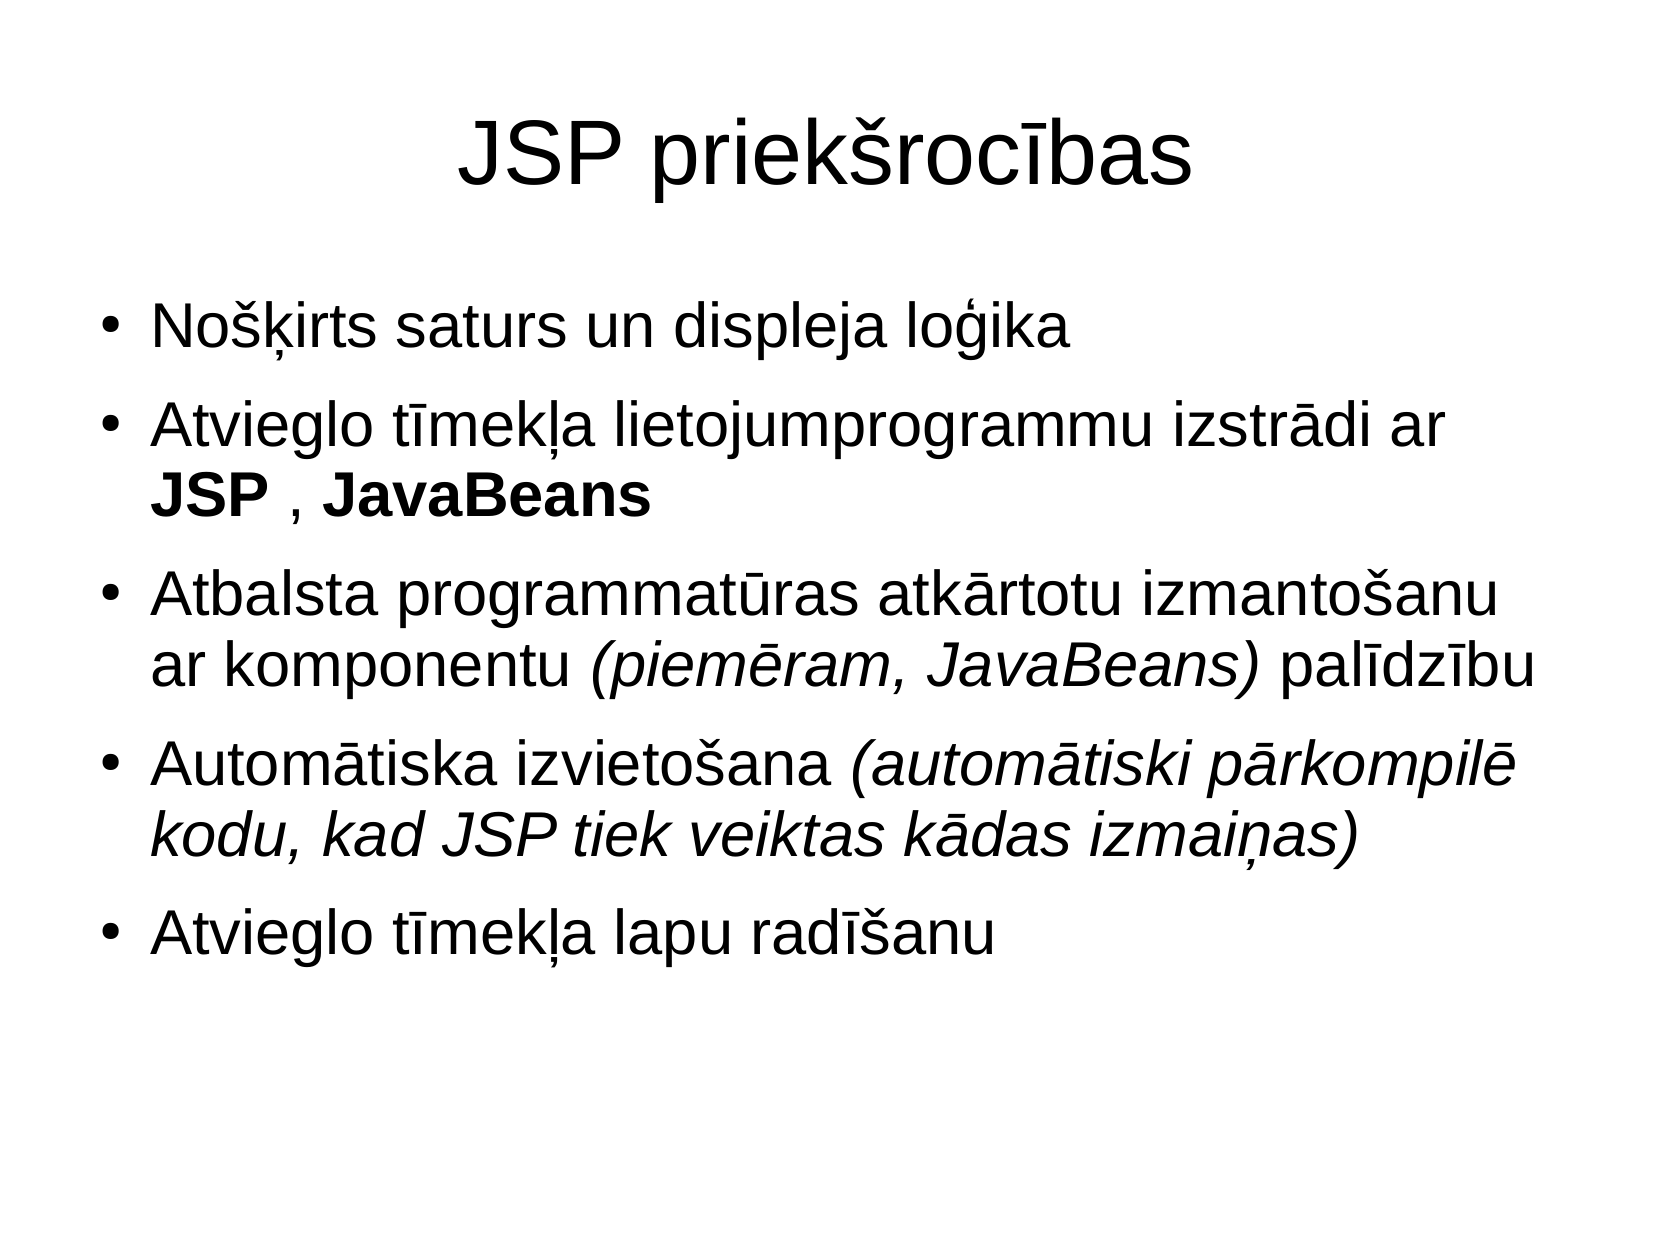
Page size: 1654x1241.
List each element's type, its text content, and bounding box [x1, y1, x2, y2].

title JSP priekšrocības [82, 49, 1571, 257]
list Nošķirts saturs un displeja loģika Atvieglo tīmekļa lietojumprogrammu izstrādi ar JSP , JavaBeans Atbalsta programmatūras atkārtotu izmantošanu ar komponentu (piemēram, JavaBeans) palīdzību Automātiska izvietošana (automātiski pārkompilē kodu, kad JSP tiek veiktas kādas izmaiņas) Atvieglo tīmekļa lapu radīšanu [82, 290, 1538, 1010]
